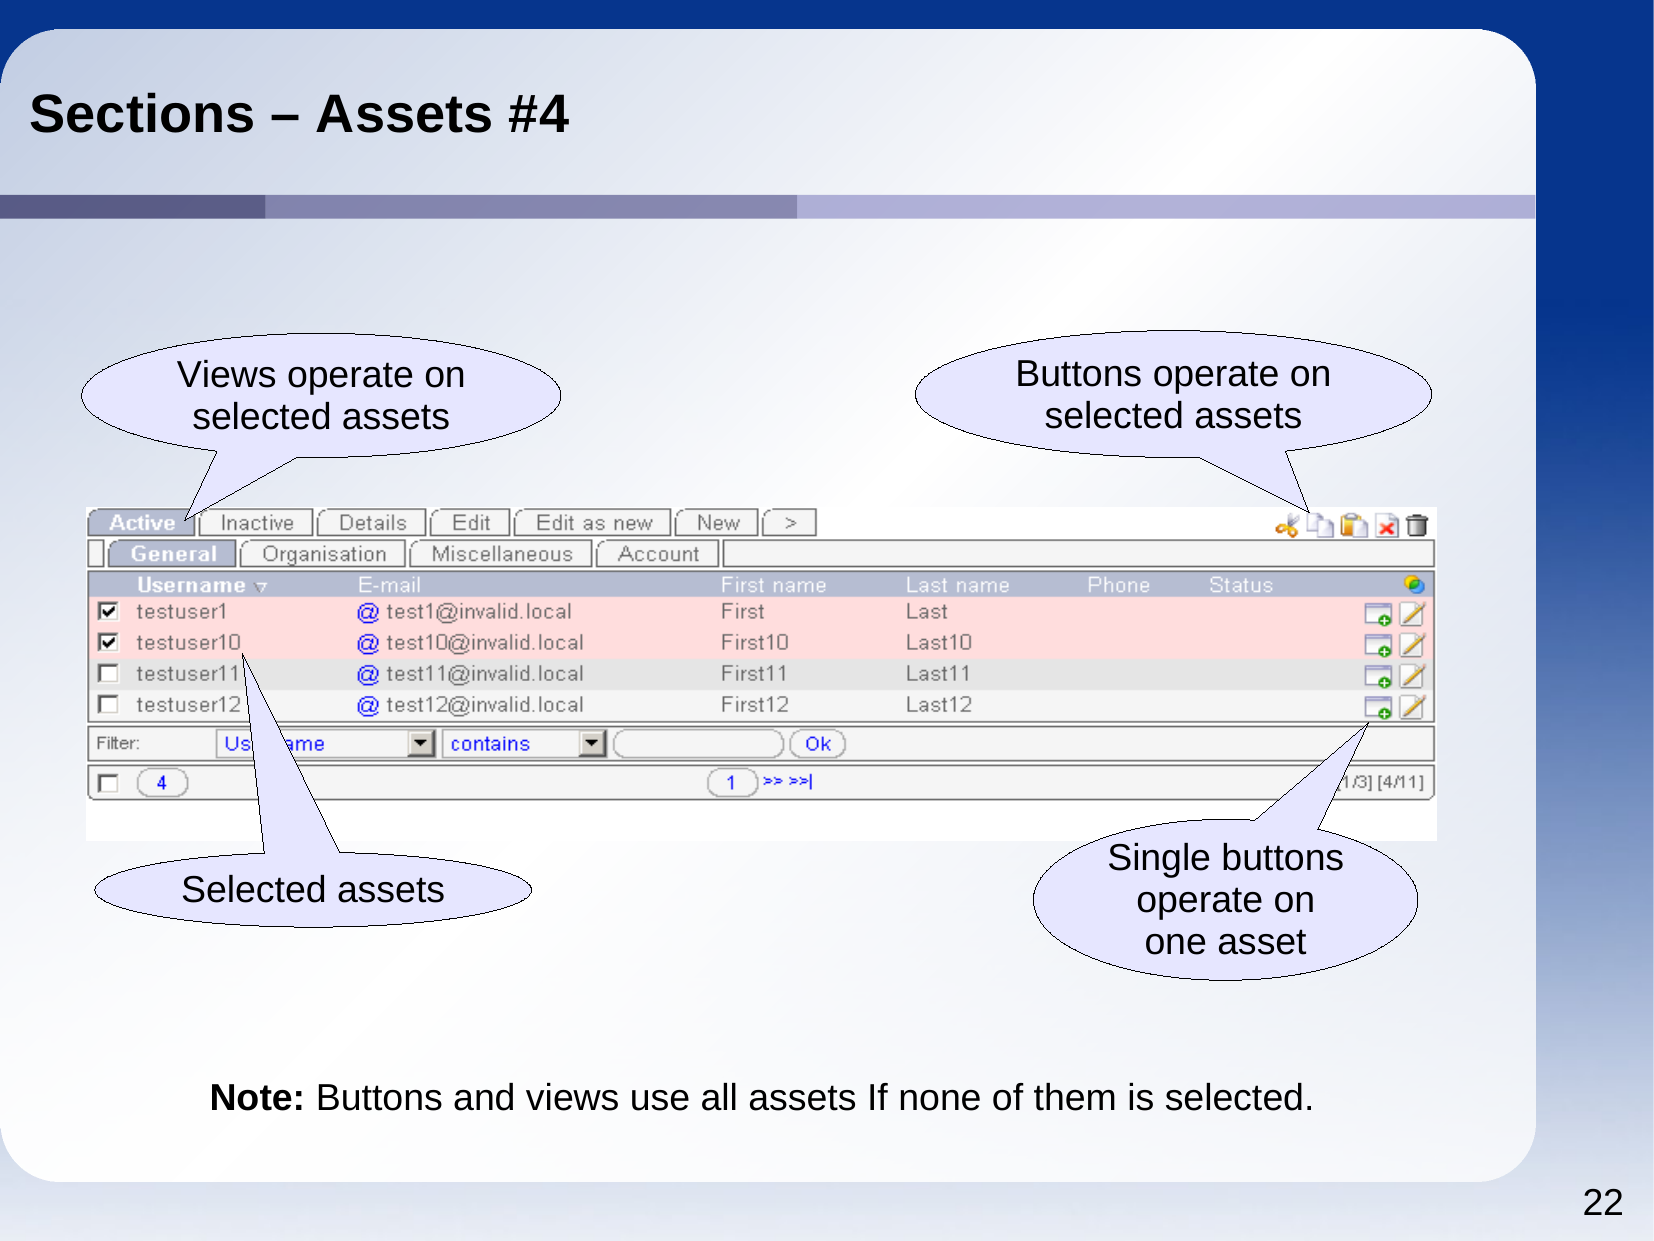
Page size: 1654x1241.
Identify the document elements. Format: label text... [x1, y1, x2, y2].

picture [86, 507, 1437, 841]
title Sections – Assets #4 [29, 49, 1506, 178]
text_box Buttons operate on selected assets [915, 330, 1432, 513]
text_box Selected assets [94, 653, 532, 928]
text_box Views operate on selected assets [81, 333, 561, 521]
picture [0, 0, 1654, 1241]
text_box Note: Buttons and views use all assets If none of them is selected. [194, 1068, 1330, 1127]
text_box Single buttons operate on one asset [1033, 722, 1418, 981]
